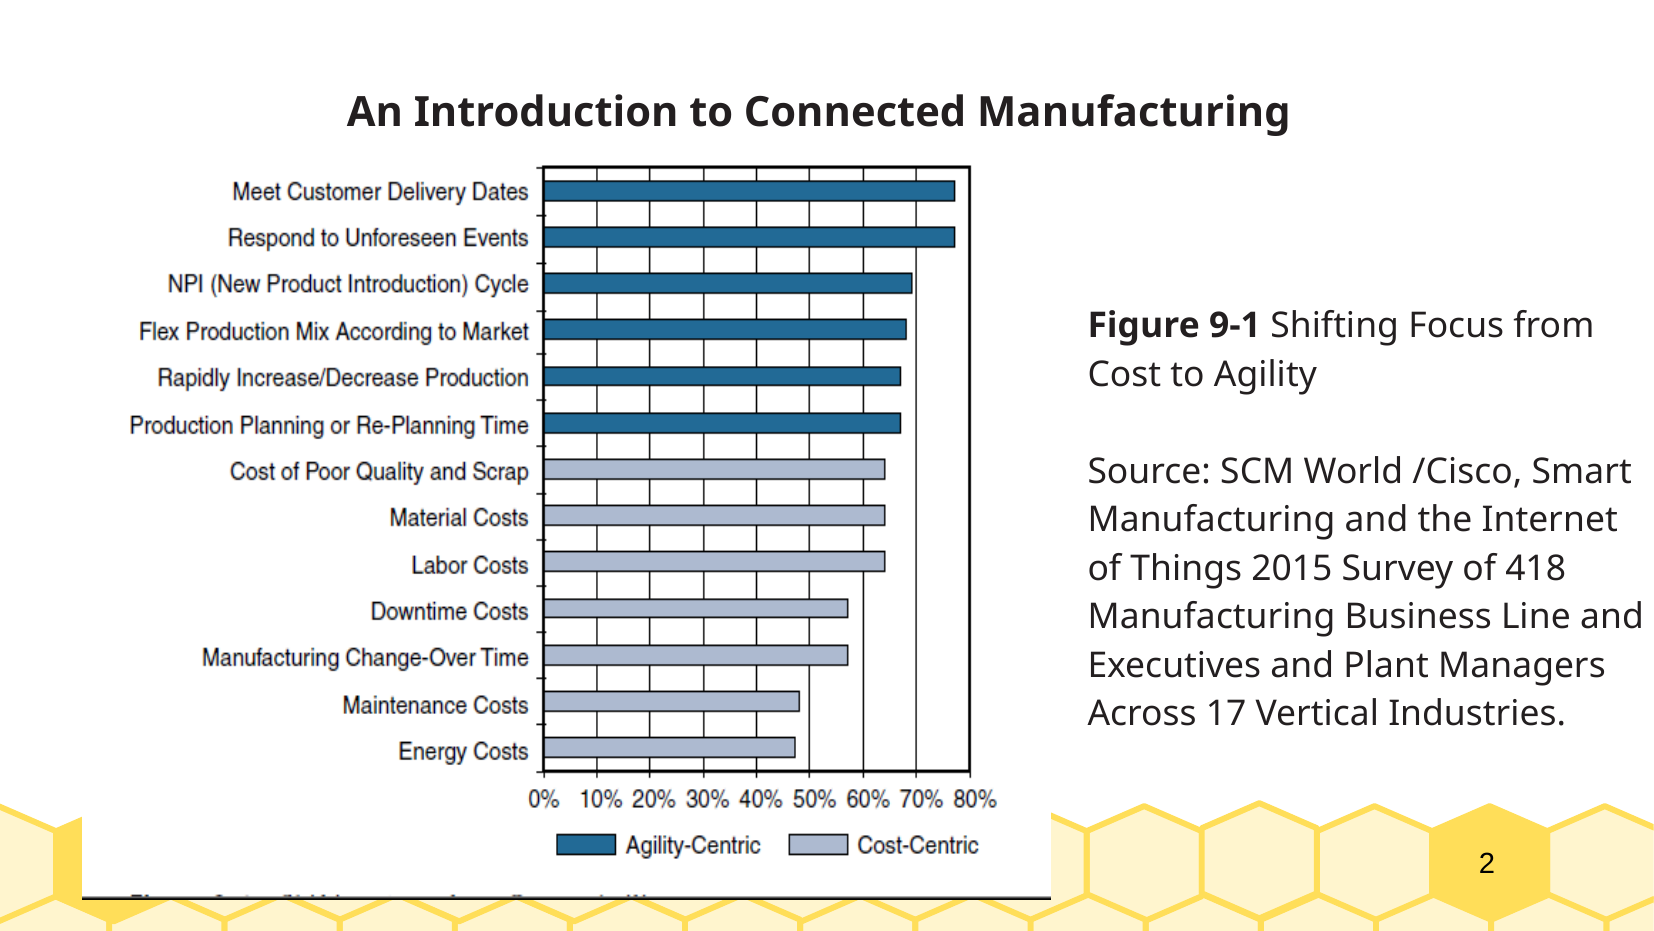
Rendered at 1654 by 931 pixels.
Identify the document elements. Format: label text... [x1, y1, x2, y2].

picture [82, 151, 1051, 901]
text_box Figure 9-1 Shifting Focus from Cost to Agility Source: SCM World /Cisco, Smart Manufacturing and the Internet of Things 2015 Survey of 418 Manufacturing Business Line and Executives and Plant Managers Across 17 Vertical Industries. [1087, 300, 1651, 861]
title An Introduction to Connected Manufacturing [75, 32, 1564, 188]
